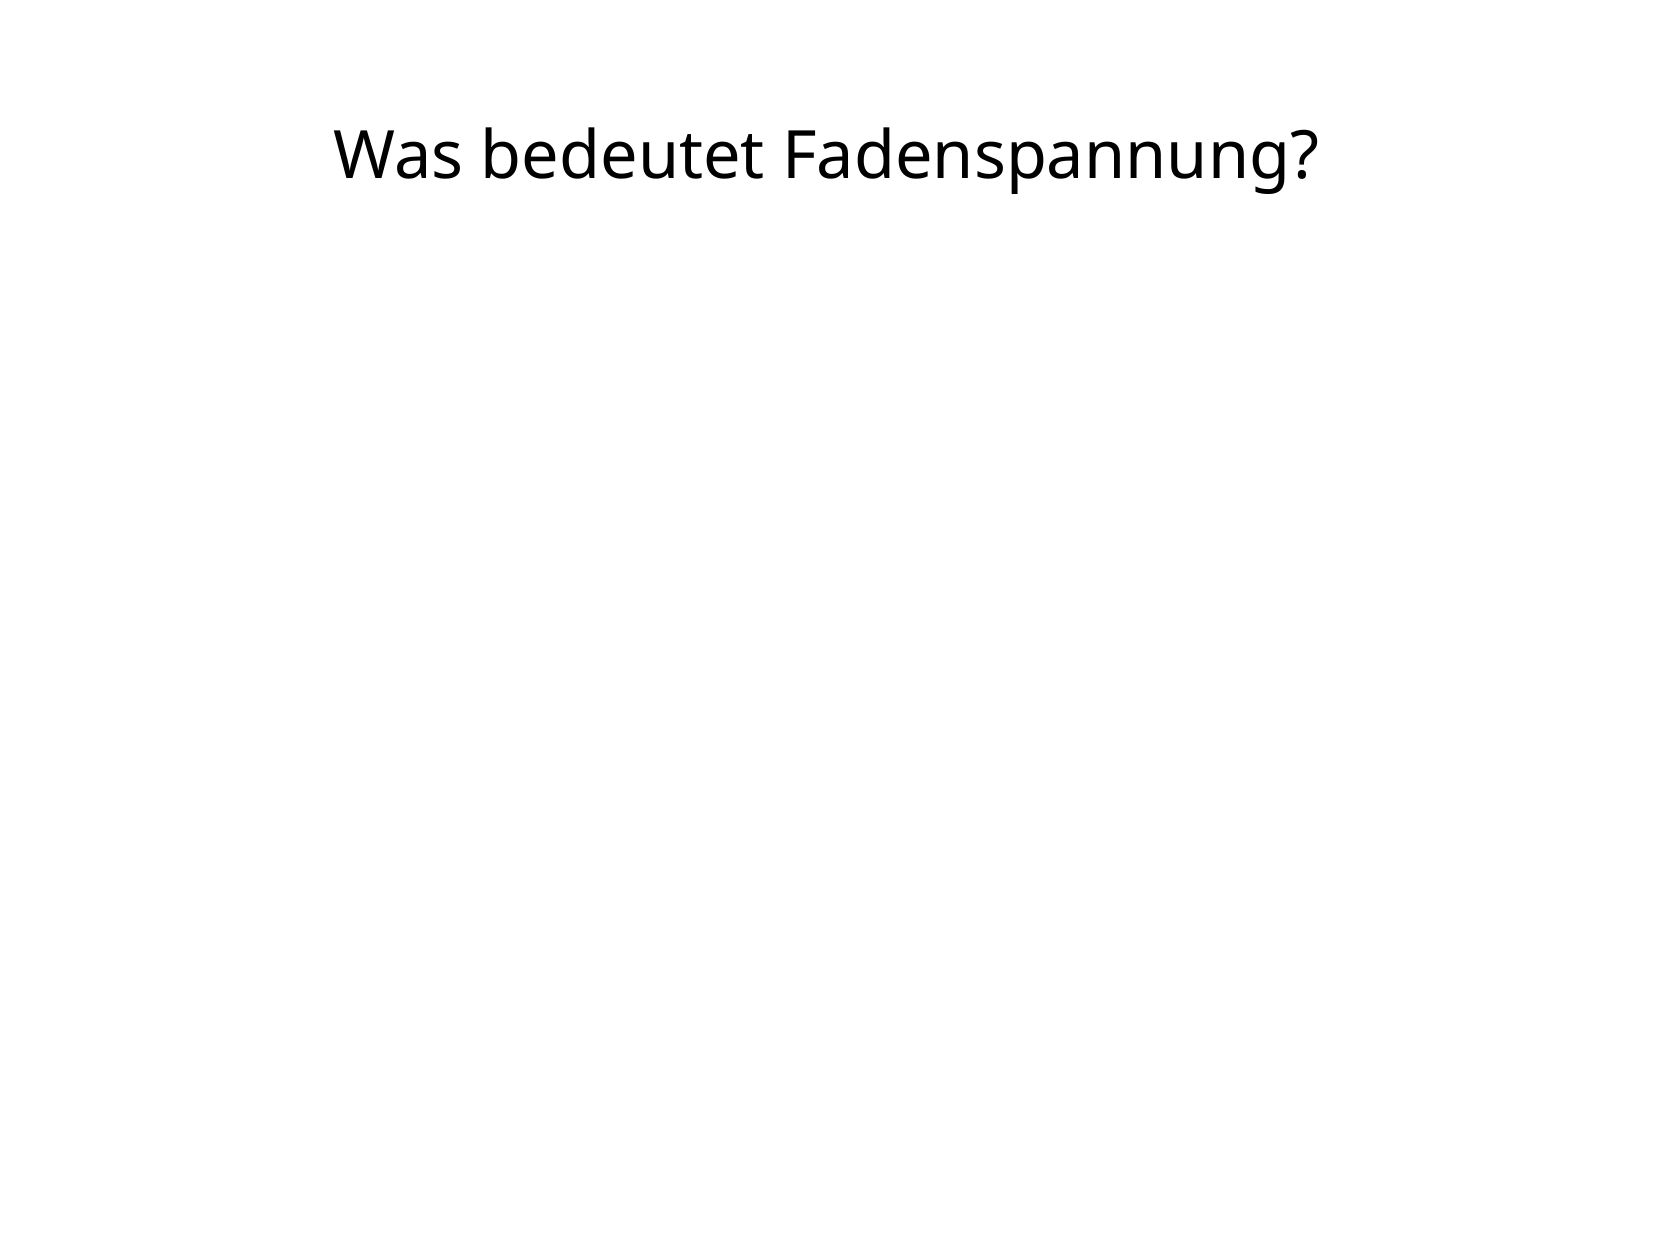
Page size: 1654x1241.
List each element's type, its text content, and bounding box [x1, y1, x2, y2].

title Was bedeutet Fadenspannung? [82, 49, 1571, 257]
